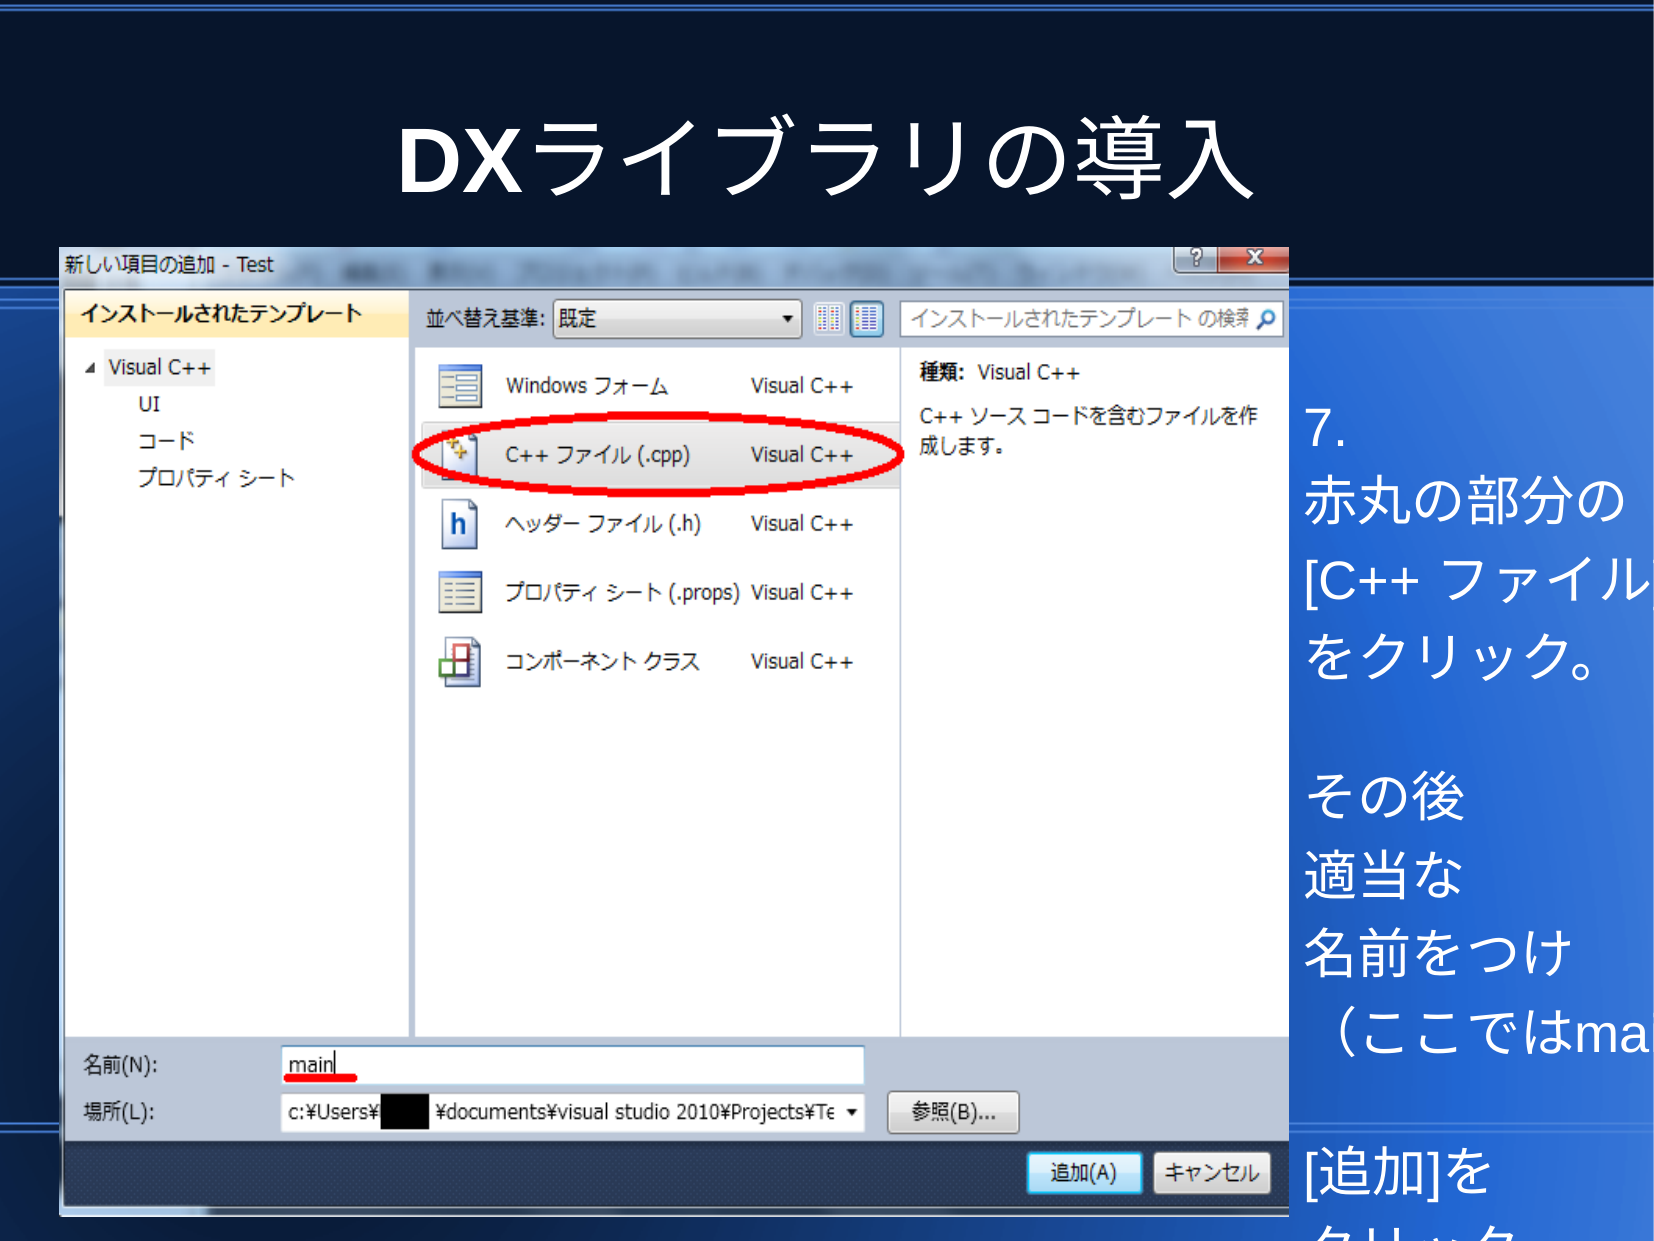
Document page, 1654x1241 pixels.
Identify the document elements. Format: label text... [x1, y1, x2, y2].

picture [0, 0, 1654, 1241]
picture [1486, 1237, 1507, 1241]
title DXライブラリの導入 [82, 49, 1571, 257]
picture [1323, 1237, 1344, 1241]
text_box 7. 赤丸の部分の [C++ ファイル] をクリック。 その後 適当な 名前をつけ （ここではmain) [追加]を クリック。 [1288, 389, 1654, 1069]
